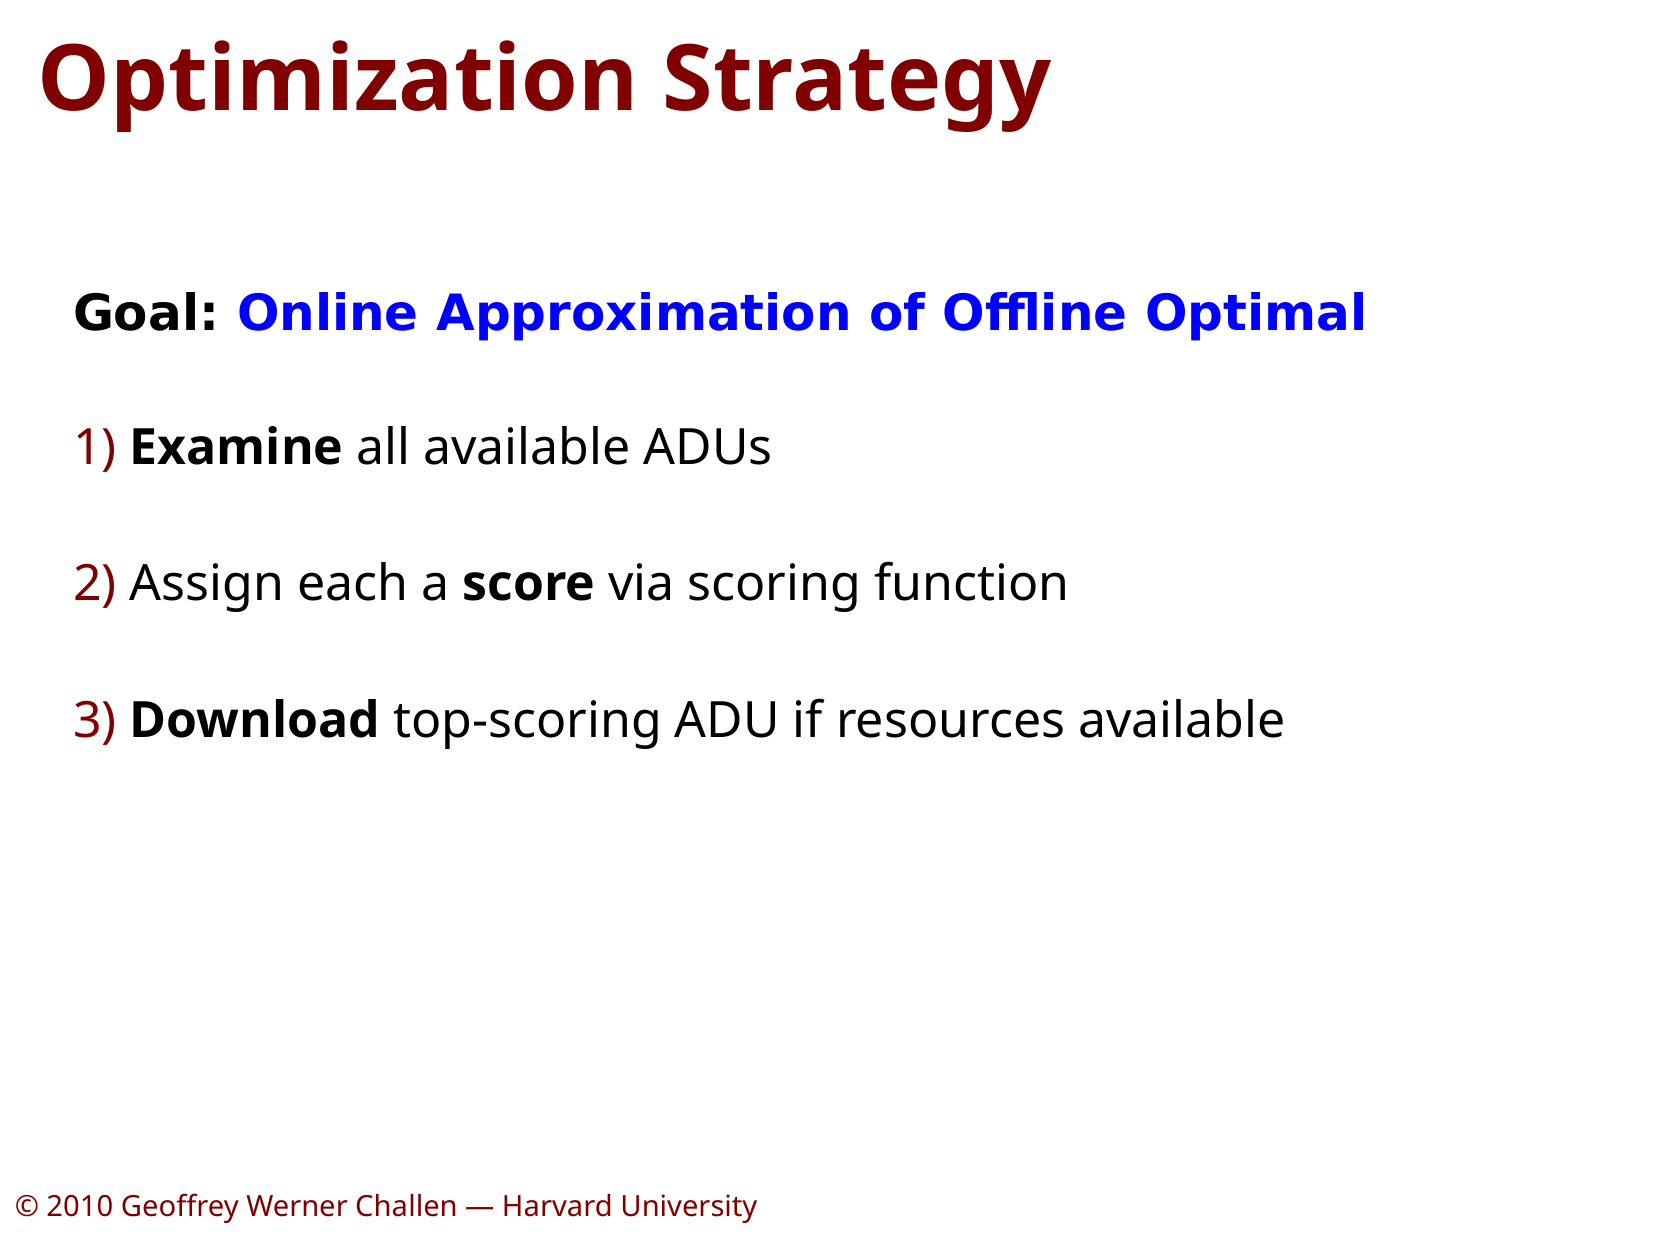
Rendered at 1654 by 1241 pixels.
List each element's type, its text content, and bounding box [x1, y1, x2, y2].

title Optimization Strategy [0, 0, 1654, 151]
text_box Goal: Online Approximation of Offline Optimal 1) Examine all available ADUs 2) Assign each a score via scoring function 3) Download top-scoring ADU if resources available [58, 276, 1591, 762]
